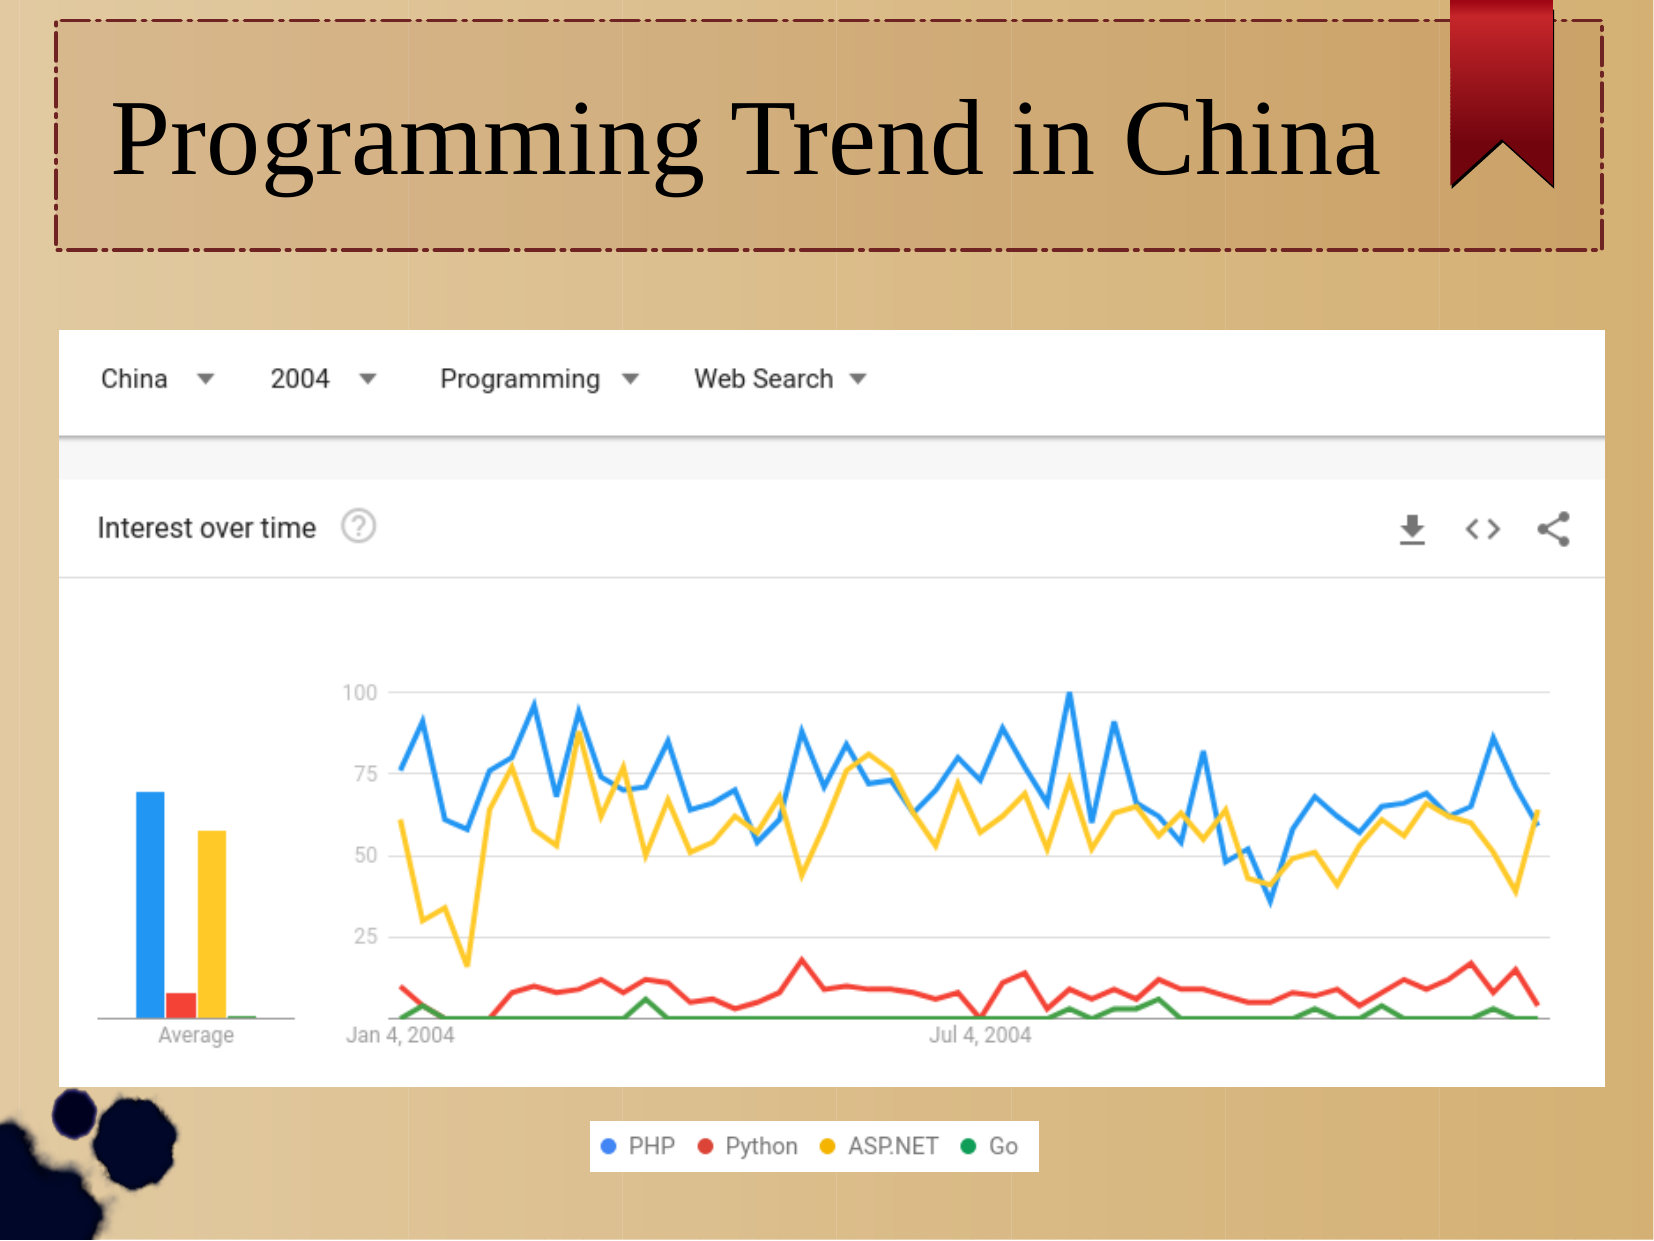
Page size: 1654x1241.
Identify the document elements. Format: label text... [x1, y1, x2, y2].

picture [590, 1121, 1039, 1173]
picture [59, 330, 1605, 1087]
title Programming Trend in China [82, 47, 1412, 229]
